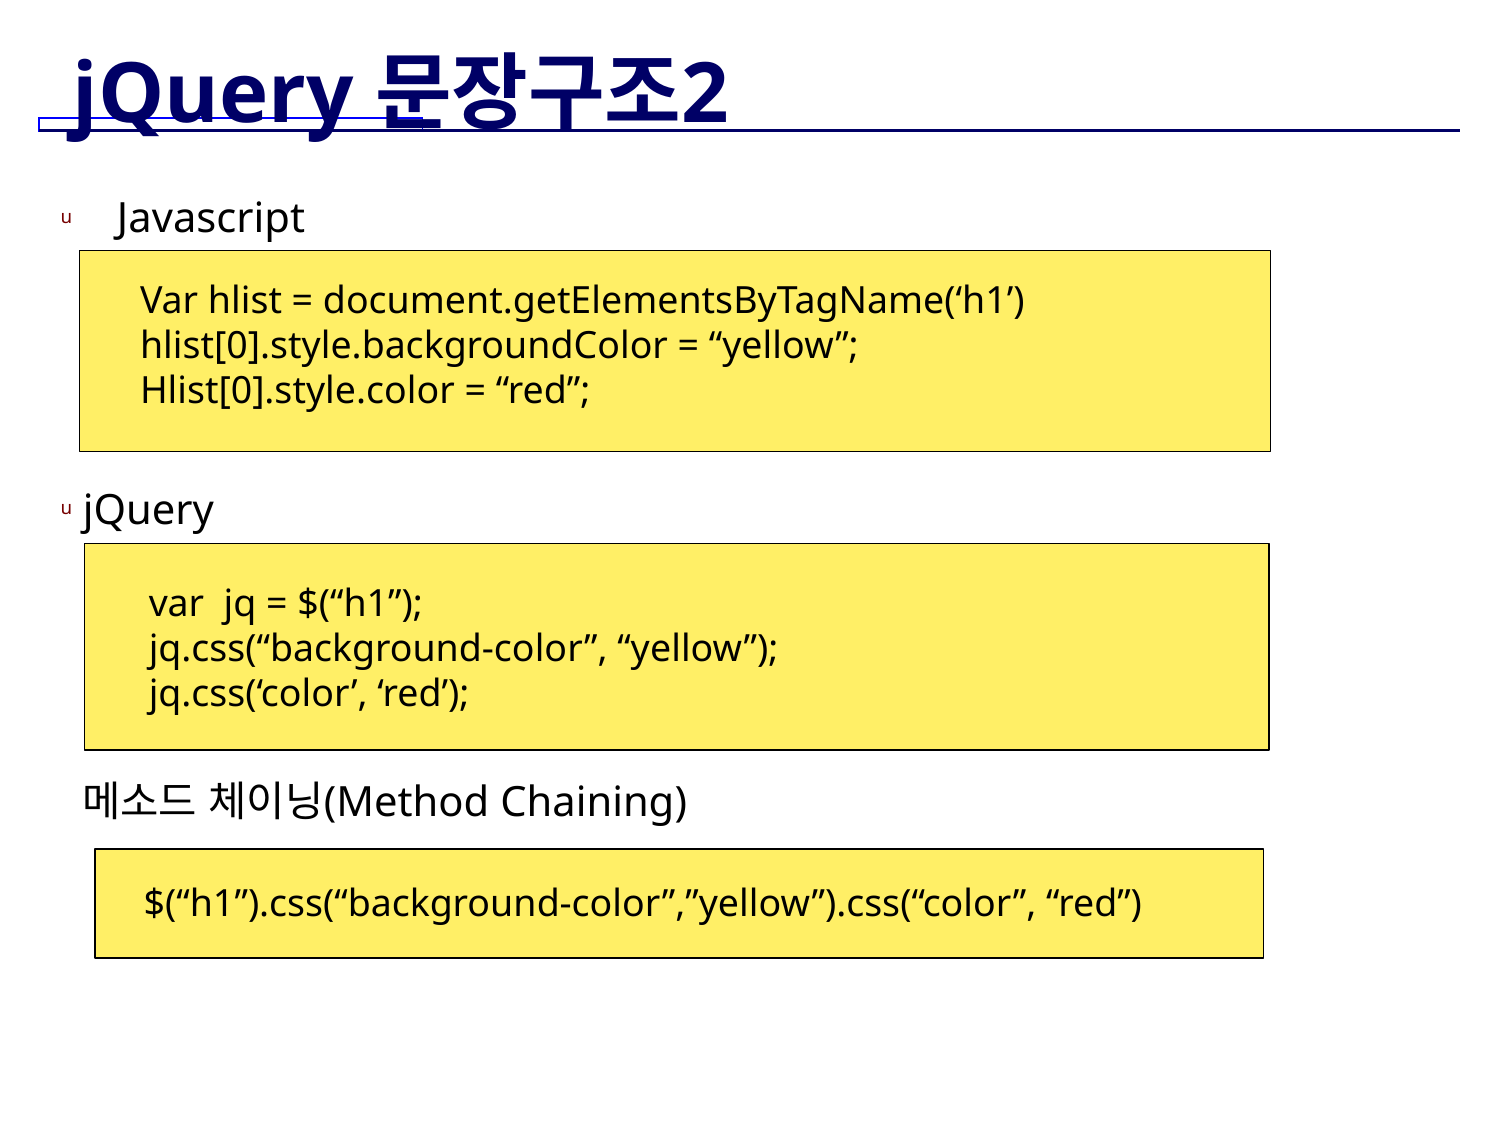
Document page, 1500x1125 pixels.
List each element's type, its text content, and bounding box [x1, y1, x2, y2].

text_box [95, 848, 1264, 959]
text_box var jq = $(“h1”); jq.css(“background-color”, “yellow”); jq.css(‘color’, ‘red’); [134, 571, 1222, 722]
text_box Var hlist = document.getElementsByTagName(‘h1’) hlist[0].style.backgroundColor = “yellow”; Hlist[0].style.color = “red”; [125, 268, 1246, 418]
title jQuery 문장구조2 [58, 31, 1077, 110]
text_box $(“h1”).css(“background-color”,”yellow”).css(“color”, “red”) [128, 871, 1193, 932]
list Javascript jQuery 메소드 체이닝(Method Chaining) [45, 183, 1388, 982]
text_box [79, 250, 1271, 452]
text_box [84, 543, 1269, 750]
